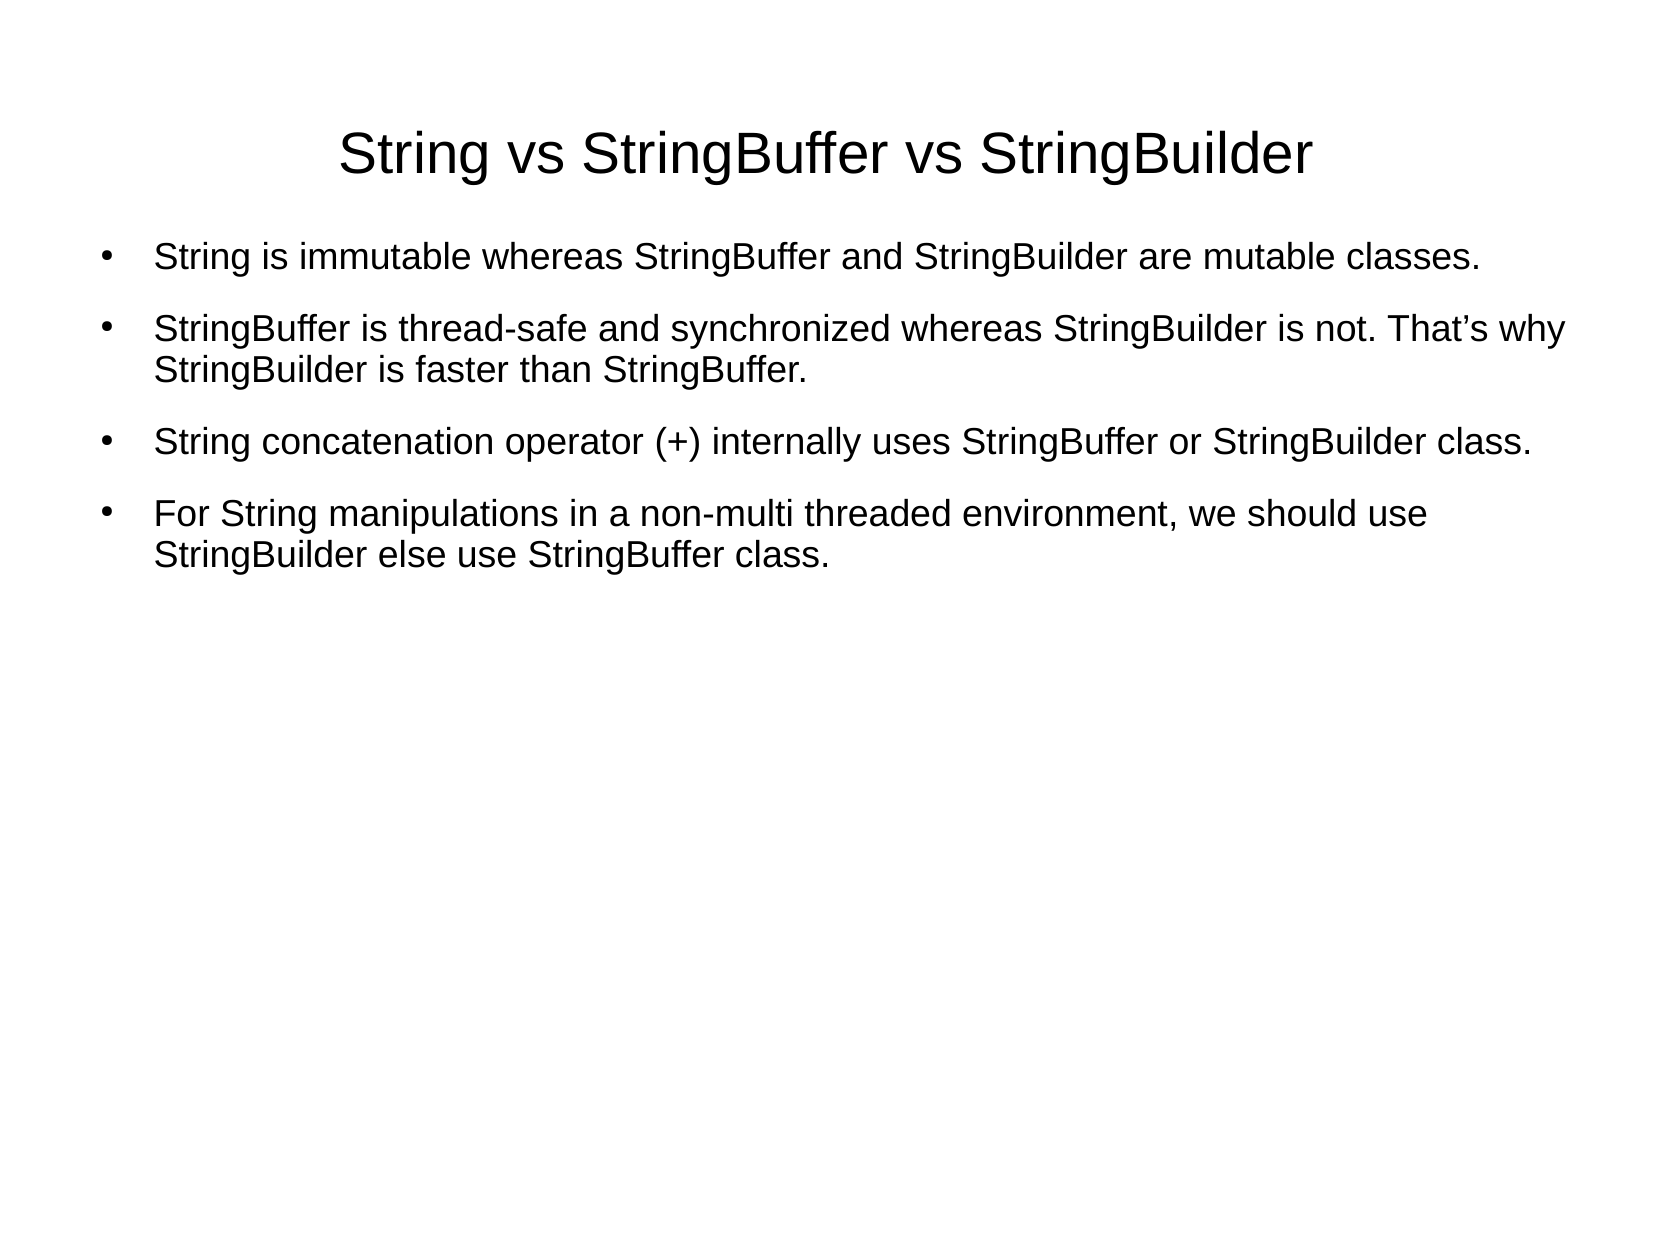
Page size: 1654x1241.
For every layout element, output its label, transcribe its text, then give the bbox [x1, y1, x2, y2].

title String vs StringBuffer vs StringBuilder [82, 49, 1571, 235]
list String is immutable whereas StringBuffer and StringBuilder are mutable classes. StringBuffer is thread-safe and synchronized whereas StringBuilder is not. That’s why StringBuilder is faster than StringBuffer. String concatenation operator (+) internally uses StringBuffer or StringBuilder class. For String manipulations in a non-multi threaded environment, we should use StringBuilder else use StringBuffer class. [82, 235, 1622, 1197]
